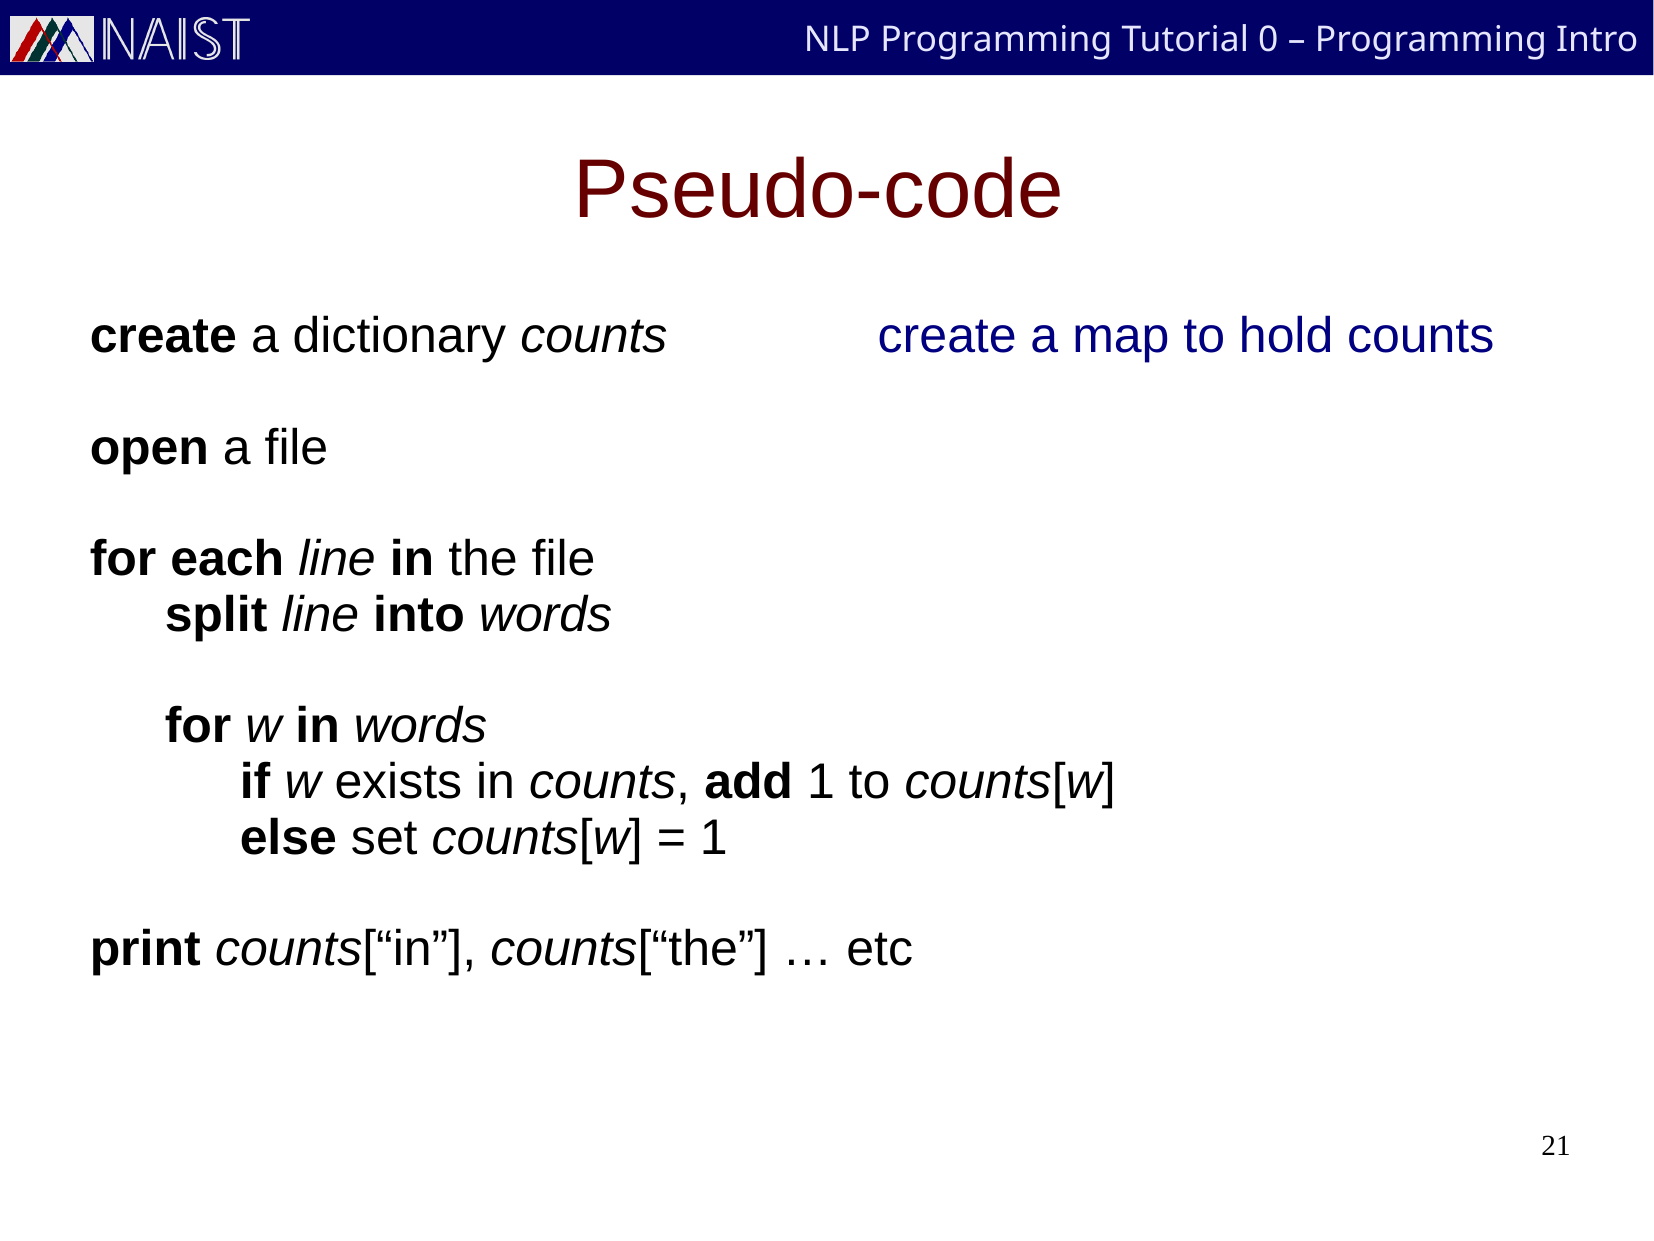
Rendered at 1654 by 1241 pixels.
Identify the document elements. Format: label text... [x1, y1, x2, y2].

title Pseudo-code [75, 92, 1564, 285]
picture [10, 16, 94, 62]
picture [102, 17, 251, 60]
text_box create a dictionary counts create a map to hold counts open a file for each line in the file split line into words for w in words if w exists in counts, add 1 to counts[w] else set counts[w] = 1 print counts[“in”], counts[“the”] … etc [75, 300, 1510, 984]
